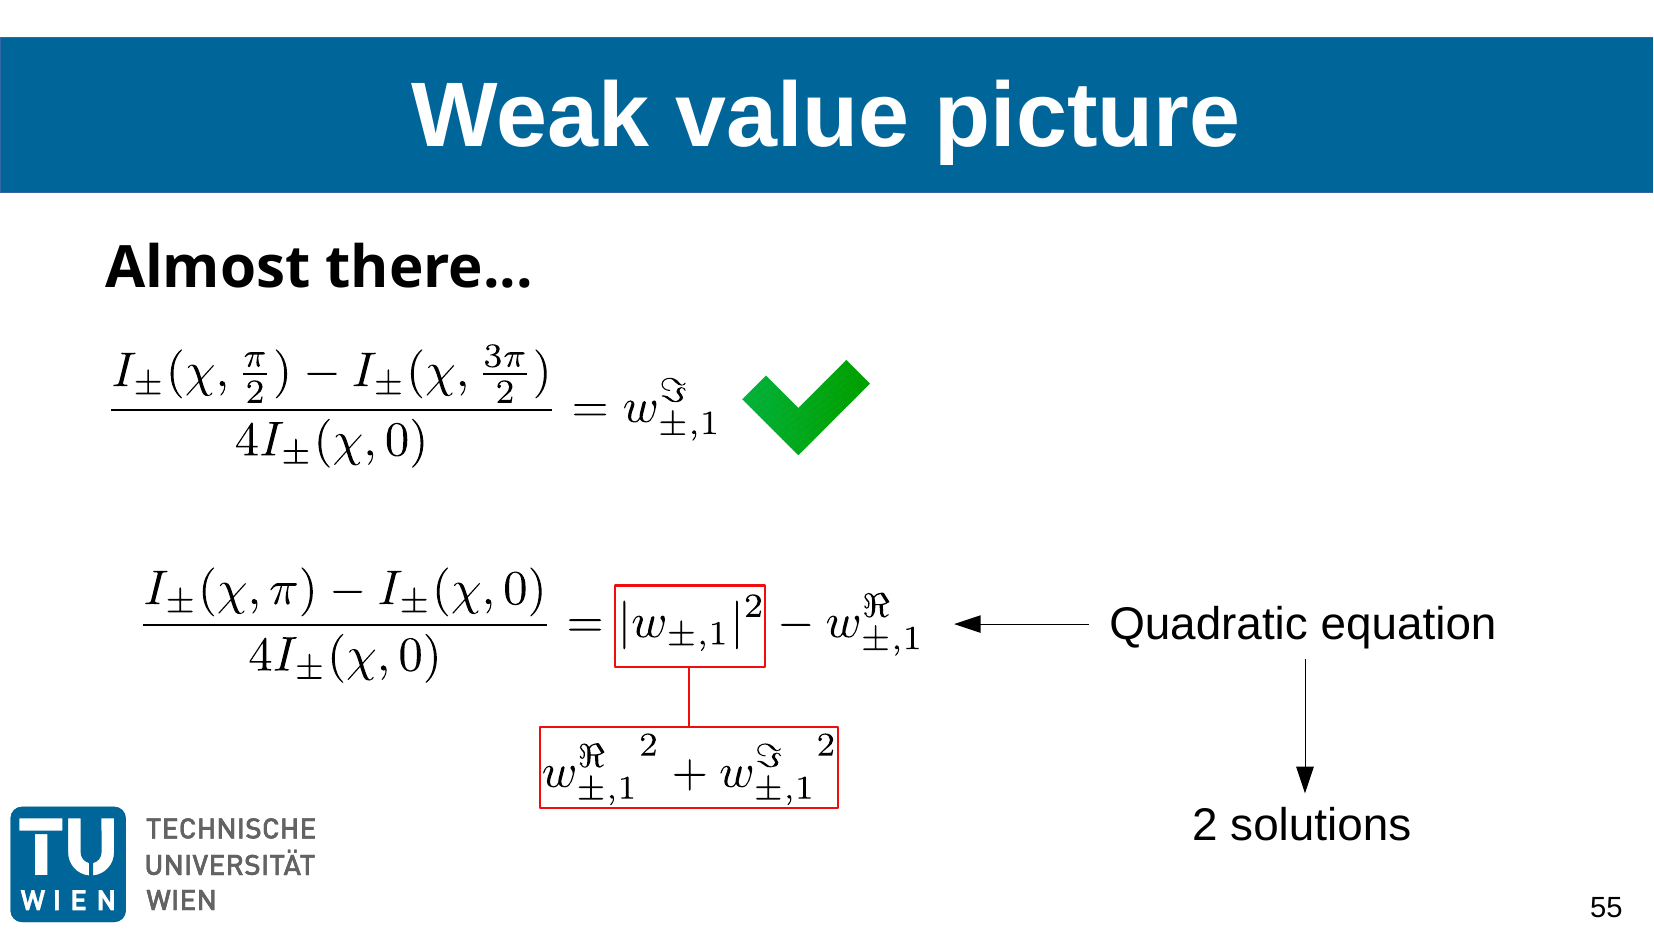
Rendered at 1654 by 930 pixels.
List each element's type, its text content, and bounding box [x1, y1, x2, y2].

text_box Quadratic equation [1094, 590, 1516, 709]
list Almost there... [105, 225, 1593, 316]
title Weak value picture [0, 37, 1653, 193]
picture [541, 728, 837, 807]
picture [105, 338, 726, 471]
picture [742, 359, 871, 456]
text_box 2 solutions [1177, 791, 1433, 858]
picture [125, 559, 924, 689]
picture [616, 587, 764, 666]
